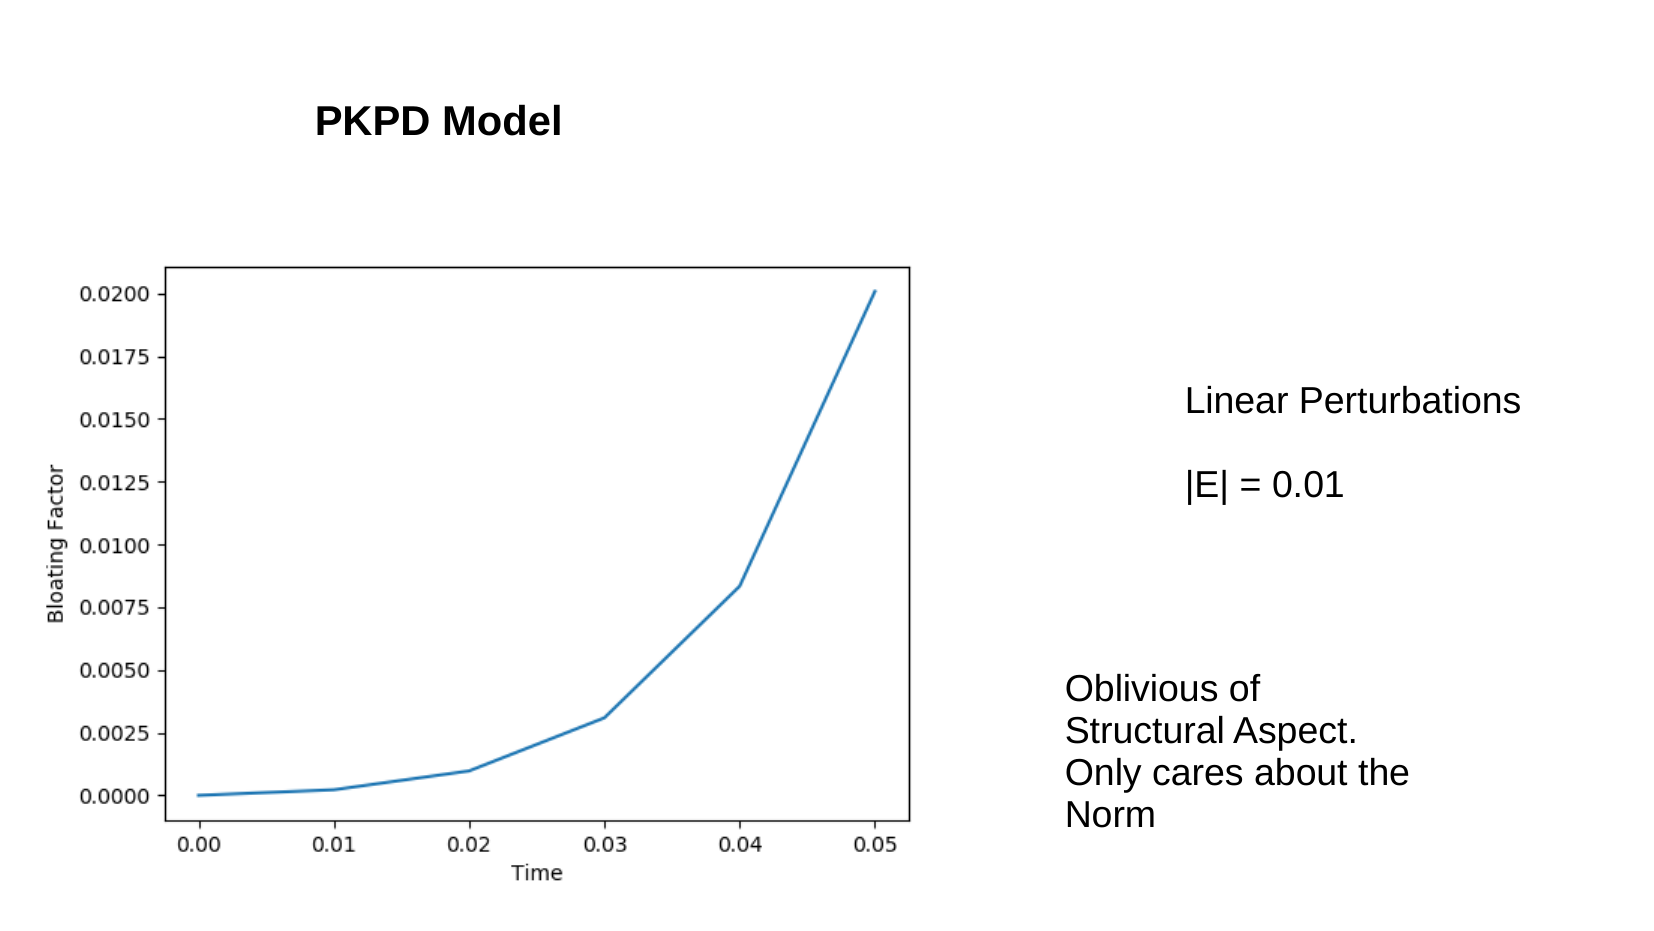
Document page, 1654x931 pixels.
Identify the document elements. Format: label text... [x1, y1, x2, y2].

text_box Linear Perturbations |E| = 0.01 [1170, 372, 1546, 514]
text_box Oblivious of Structural Aspect. Only cares about the Norm [1050, 660, 1426, 843]
text_box PKPD Model [300, 90, 841, 152]
picture [45, 180, 1005, 901]
